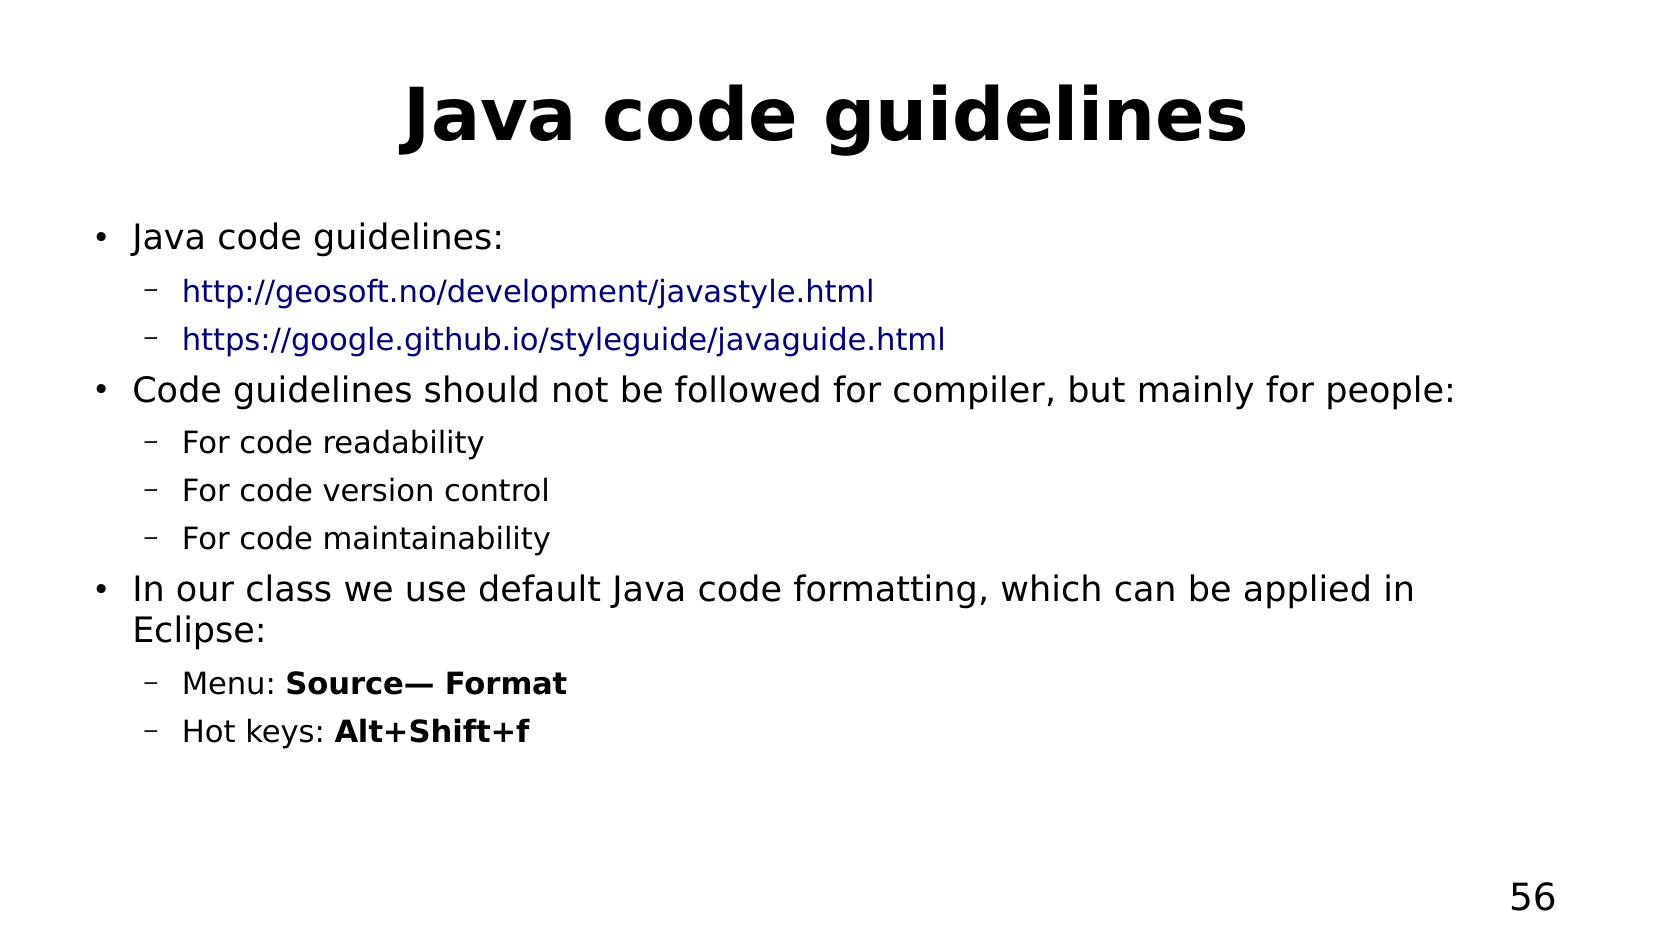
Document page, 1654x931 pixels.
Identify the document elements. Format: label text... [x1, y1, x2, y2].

list Java code guidelines: http://geosoft.no/development/javastyle.html https://google.github.io/styleguide/javaguide.html Code guidelines should not be followed for compiler, but mainly for people: For code readability For code version control For code maintainability In our class we use default Java code formatting, which can be applied in Eclipse: Menu: Source— Format Hot keys: Alt+Shift+f [82, 217, 1538, 758]
title Java code guidelines [82, 37, 1571, 193]
